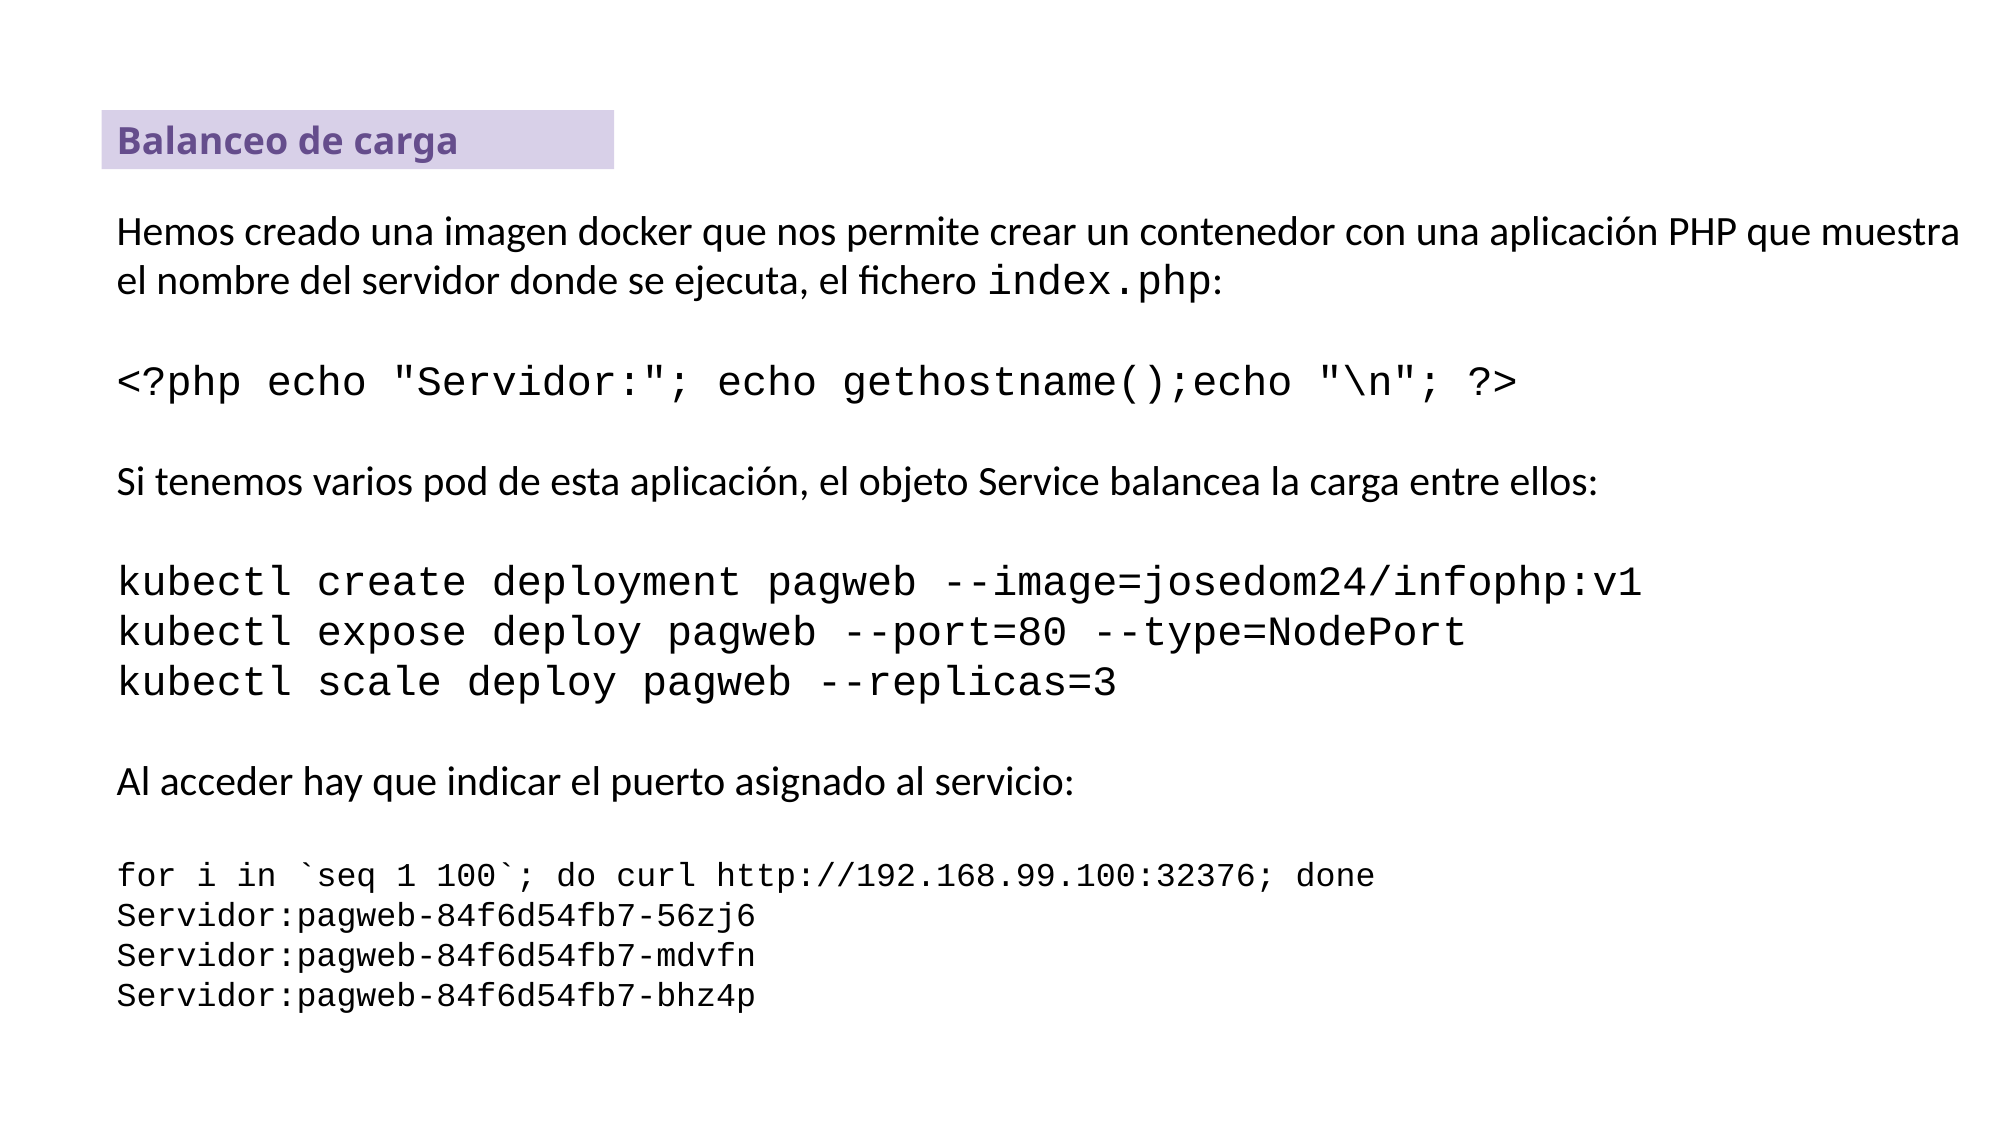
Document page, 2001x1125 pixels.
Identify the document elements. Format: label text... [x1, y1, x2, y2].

text_box Hemos creado una imagen docker que nos permite crear un contenedor con una aplicación PHP que muestra el nombre del servidor donde se ejecuta, el fichero index.php: <?php echo "Servidor:"; echo gethostname();echo "\n"; ?> Si tenemos varios pod de esta aplicación, el objeto Service balancea la carga entre ellos: kubectl create deployment pagweb --image=josedom24/infophp:v1 kubectl expose deploy pagweb --port=80 --type=NodePort kubectl scale deploy pagweb --replicas=3 Al acceder hay que indicar el puerto asignado al servicio: for i in `seq 1 100`; do curl http://192.168.99.100:32376; done Servidor:pagweb-84f6d54fb7-56zj6 Servidor:pagweb-84f6d54fb7-mdvfn Servidor:pagweb-84f6d54fb7-bhz4p [101, 195, 1977, 408]
text_box Balanceo de carga [101, 110, 615, 170]
